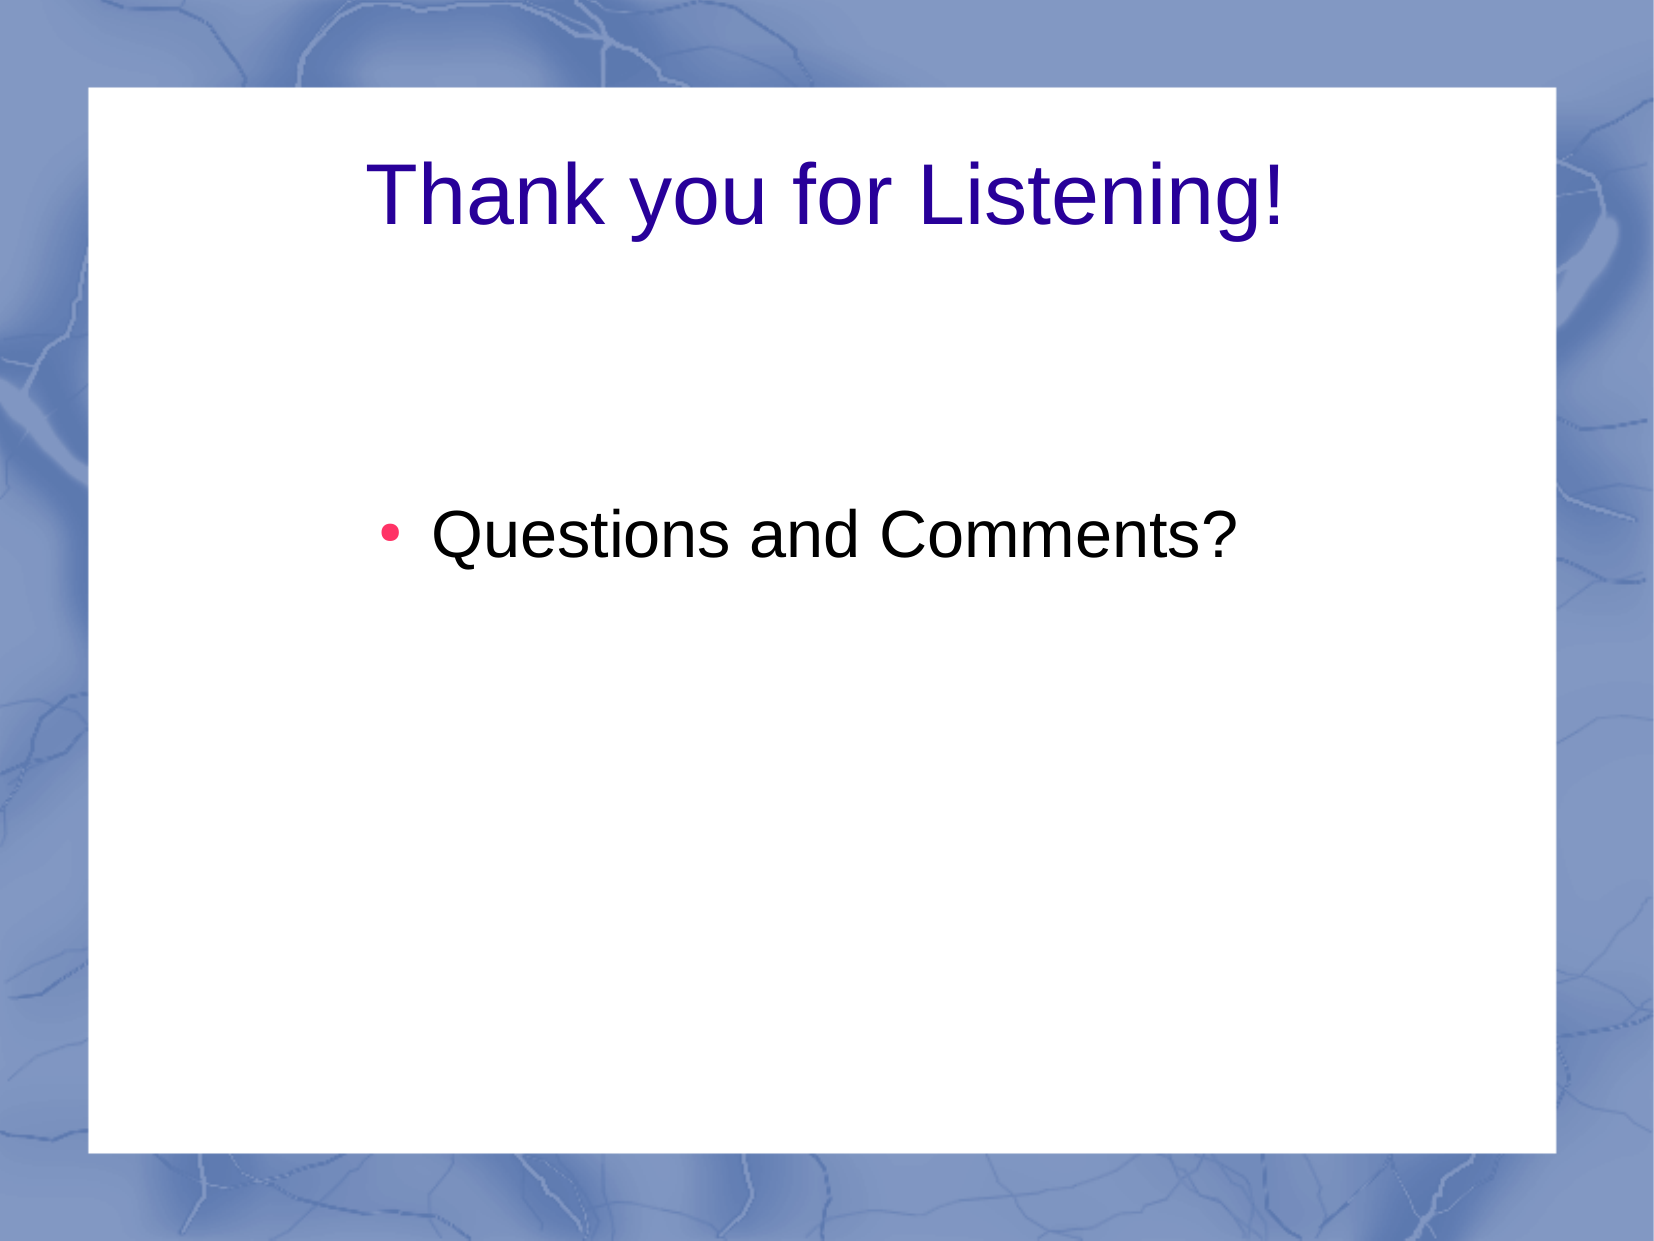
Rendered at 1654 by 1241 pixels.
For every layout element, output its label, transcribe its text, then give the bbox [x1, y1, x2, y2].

title Thank you for Listening! [118, 90, 1536, 298]
list Questions and Comments? [129, 496, 1489, 1182]
picture [0, 0, 1654, 1241]
